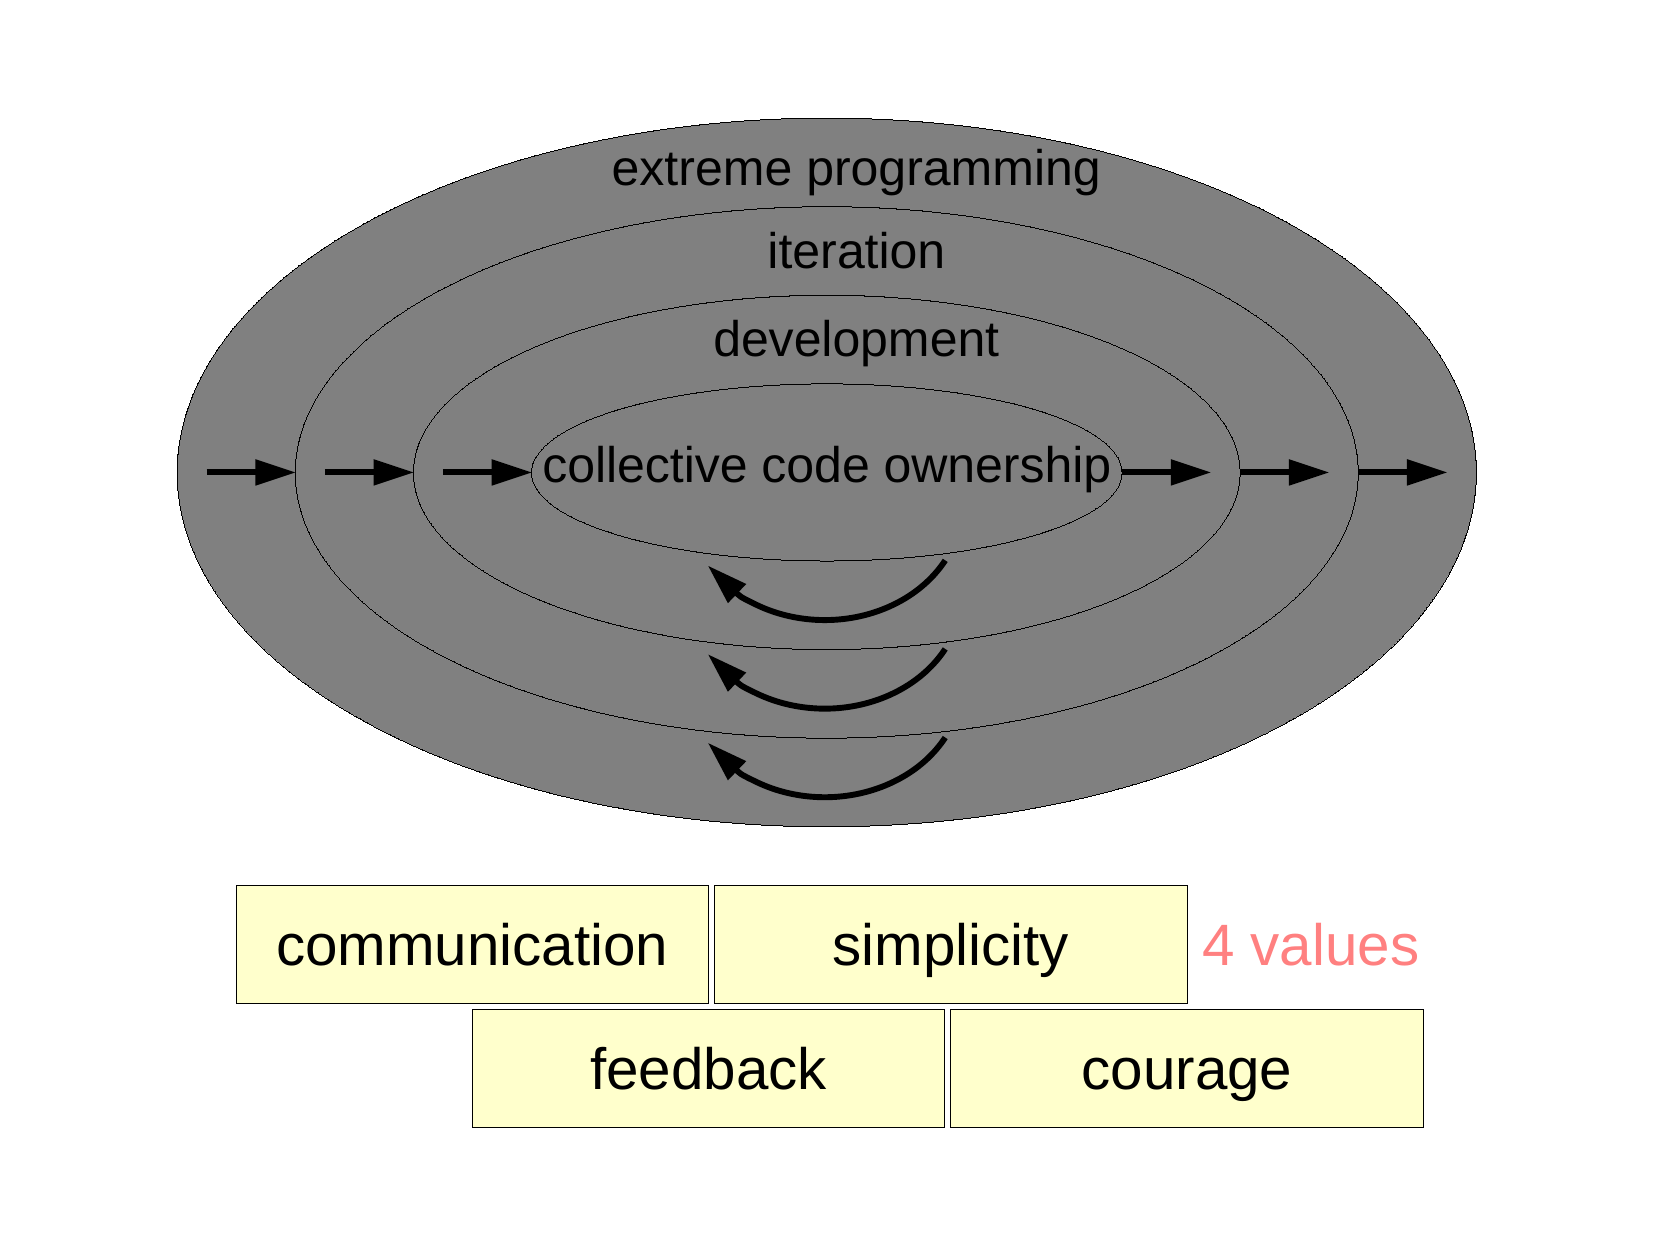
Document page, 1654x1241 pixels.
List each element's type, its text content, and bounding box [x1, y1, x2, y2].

text_box simplicity [714, 885, 1188, 1004]
text_box collective code ownership [501, 392, 1152, 538]
text_box communication [236, 885, 709, 1004]
text_box [708, 118, 945, 124]
text_box development [531, 295, 1182, 384]
text_box courage [950, 1009, 1424, 1128]
text_box iteration [531, 206, 1182, 295]
text_box extreme programming [531, 124, 1182, 206]
text_box [177, 156, 1477, 827]
text_box 4 values [1192, 885, 1430, 1004]
text_box feedback [472, 1009, 945, 1128]
